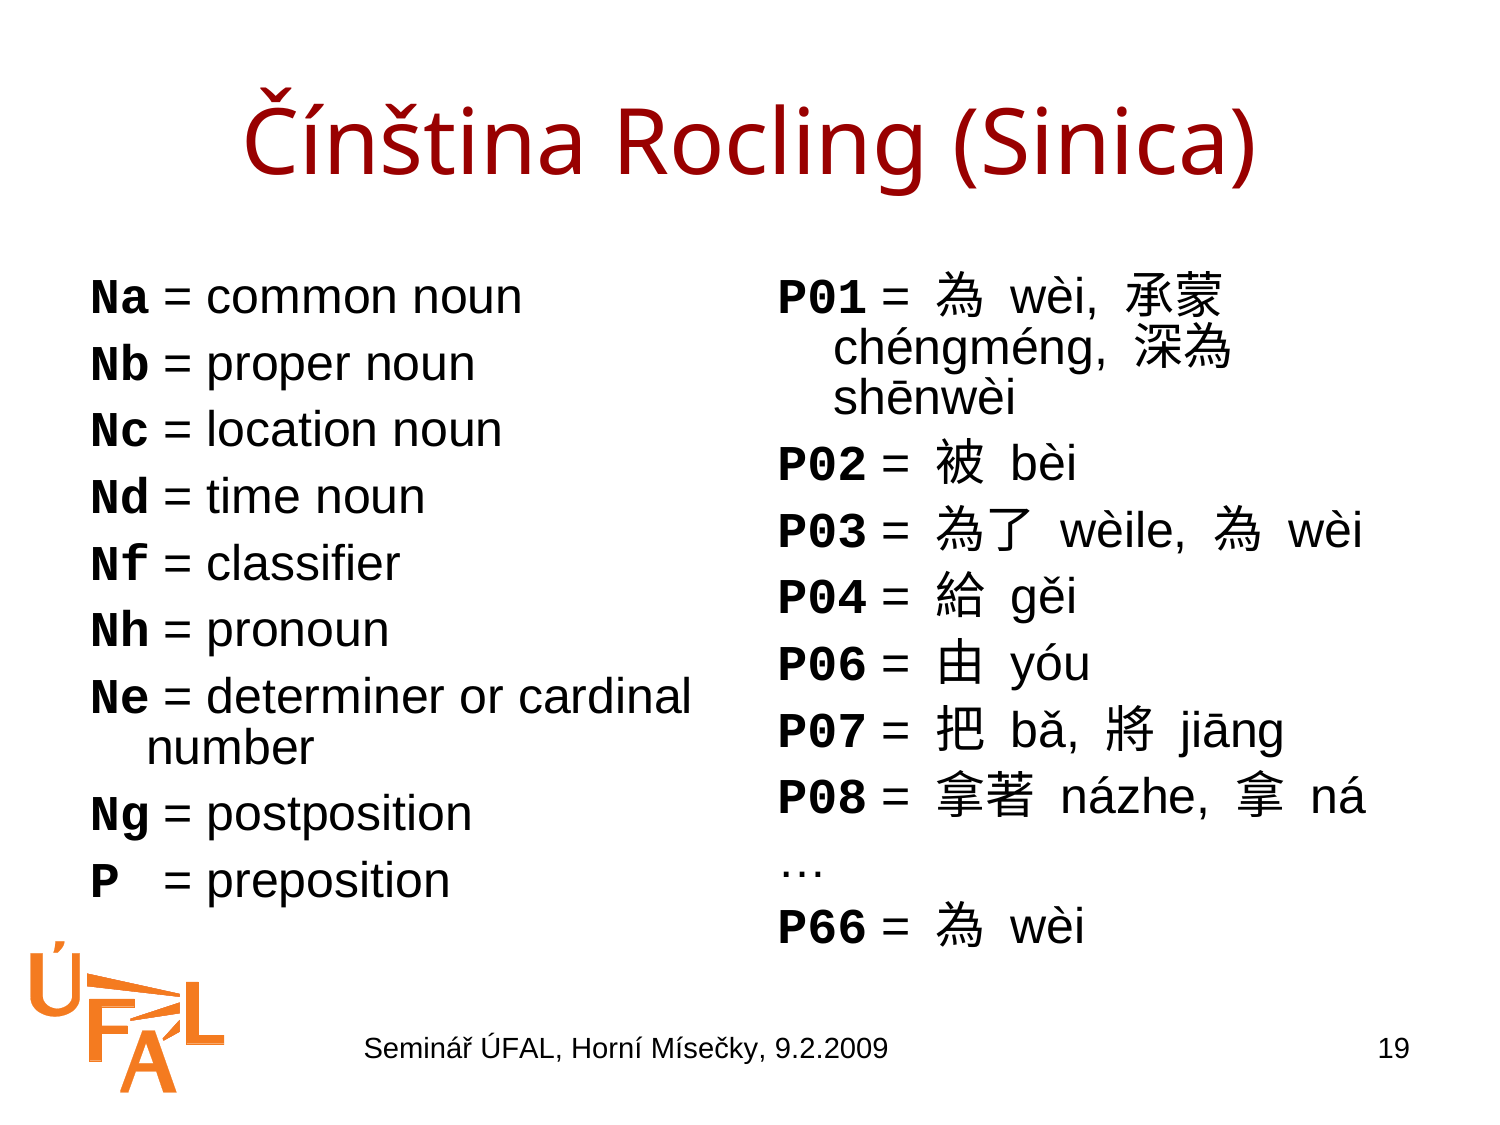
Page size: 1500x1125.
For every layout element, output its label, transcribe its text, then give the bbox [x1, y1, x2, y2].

list P01 = 為 wèi, 承蒙 chéngméng, 深為 shēnwèi P02 = 被 bèi P03 = 為了 wèile, 為 wèi P04 = 給 gěi P06 = 由 yóu P07 = 把 bǎ, 將 jiāng P08 = 拿著 názhe, 拿 ná … P66 = 為 wèi [762, 262, 1426, 1006]
list Na = common noun Nb = proper noun Nc = location noun Nd = time noun Nf = classifier Nh = pronoun Ne = determiner or cardinal number Ng = postposition P = preposition [75, 262, 738, 1006]
title Čínština Rocling (Sinica) [75, 45, 1426, 233]
